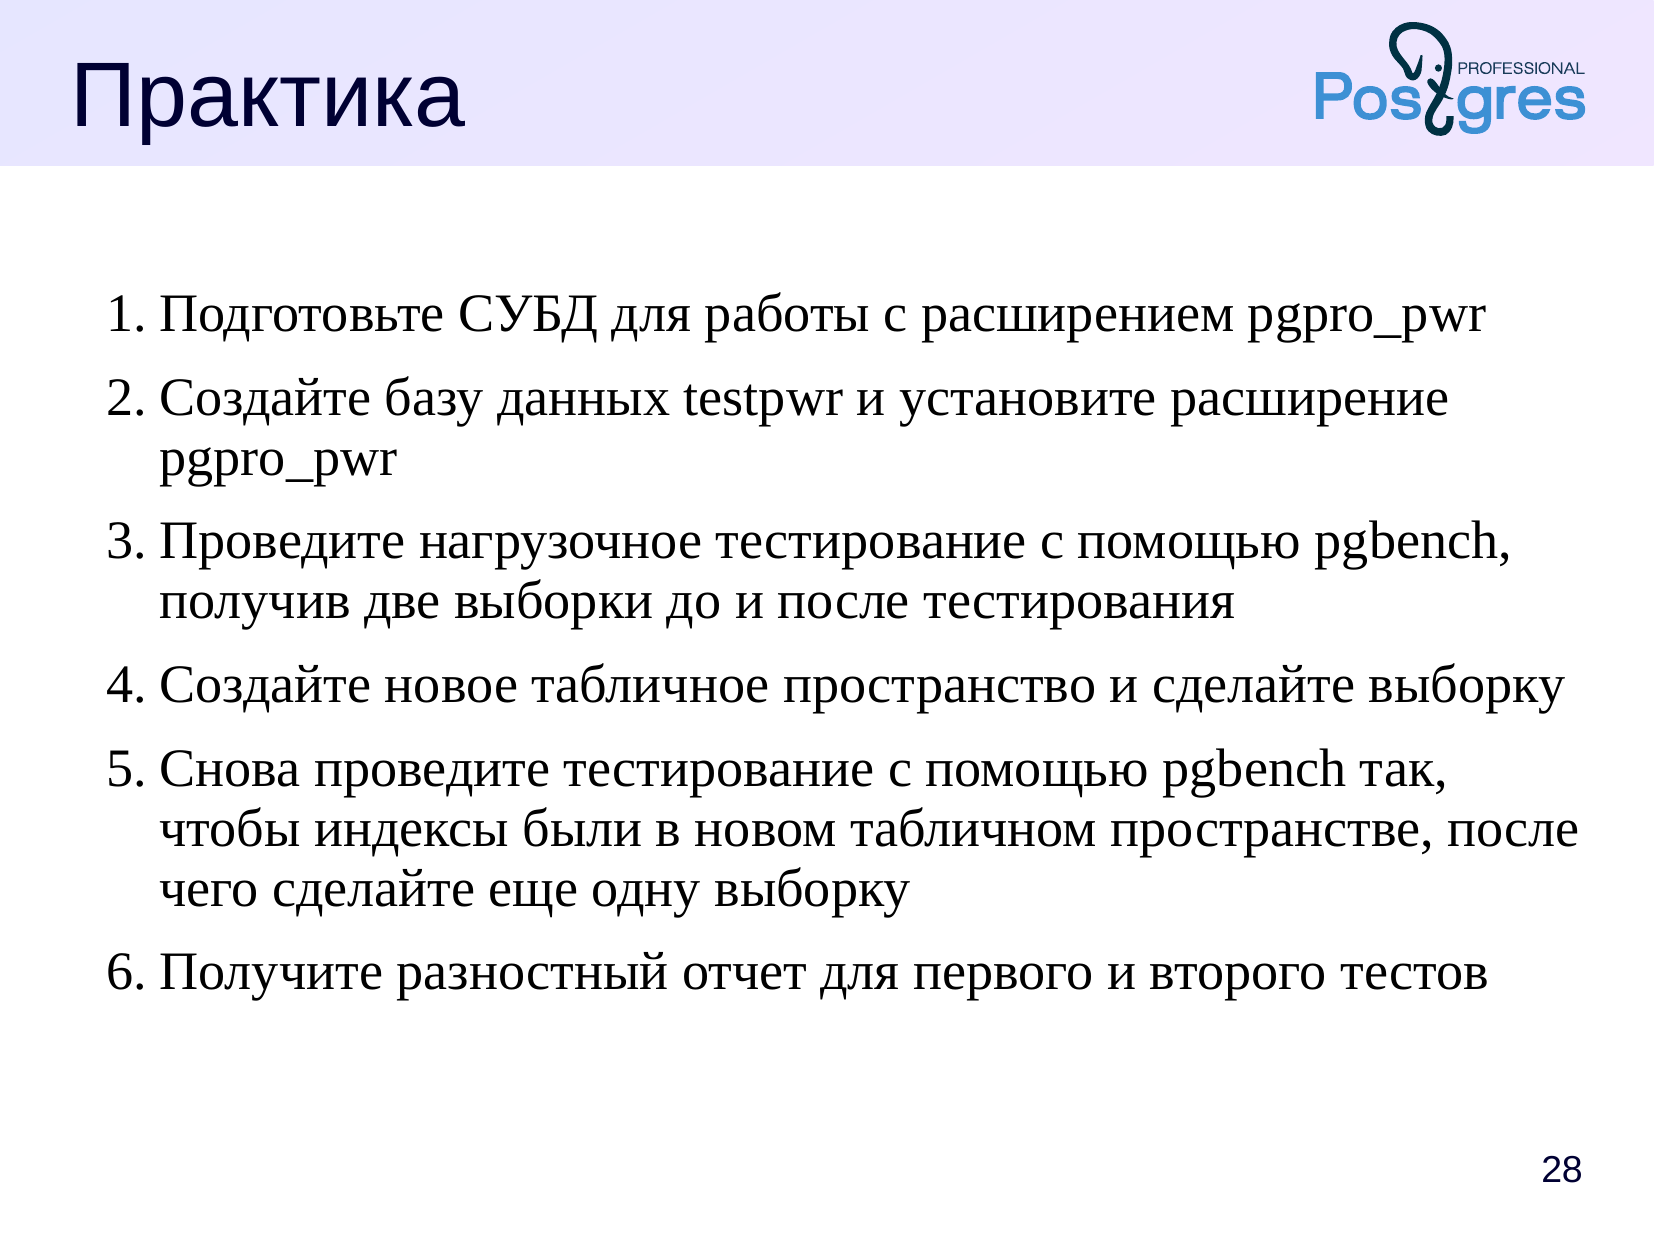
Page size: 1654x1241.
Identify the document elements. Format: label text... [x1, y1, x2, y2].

title Практика [70, 43, 1241, 147]
list Подготовьте СУБД для работы с расширением pgpro_pwr Создайте базу данных testpwr и установите расширение pgpro_pwr Проведите нагрузочное тестирование с помощью pgbench, получив две выборки до и после тестирования Создайте новое табличное пространство и сделайте выборку Снова проведите тестирование с помощью pgbench так, чтобы индексы были в новом табличном пространстве, после чего сделайте еще одну выборку Получите разностный отчет для первого и второго тестов [70, 283, 1583, 1134]
